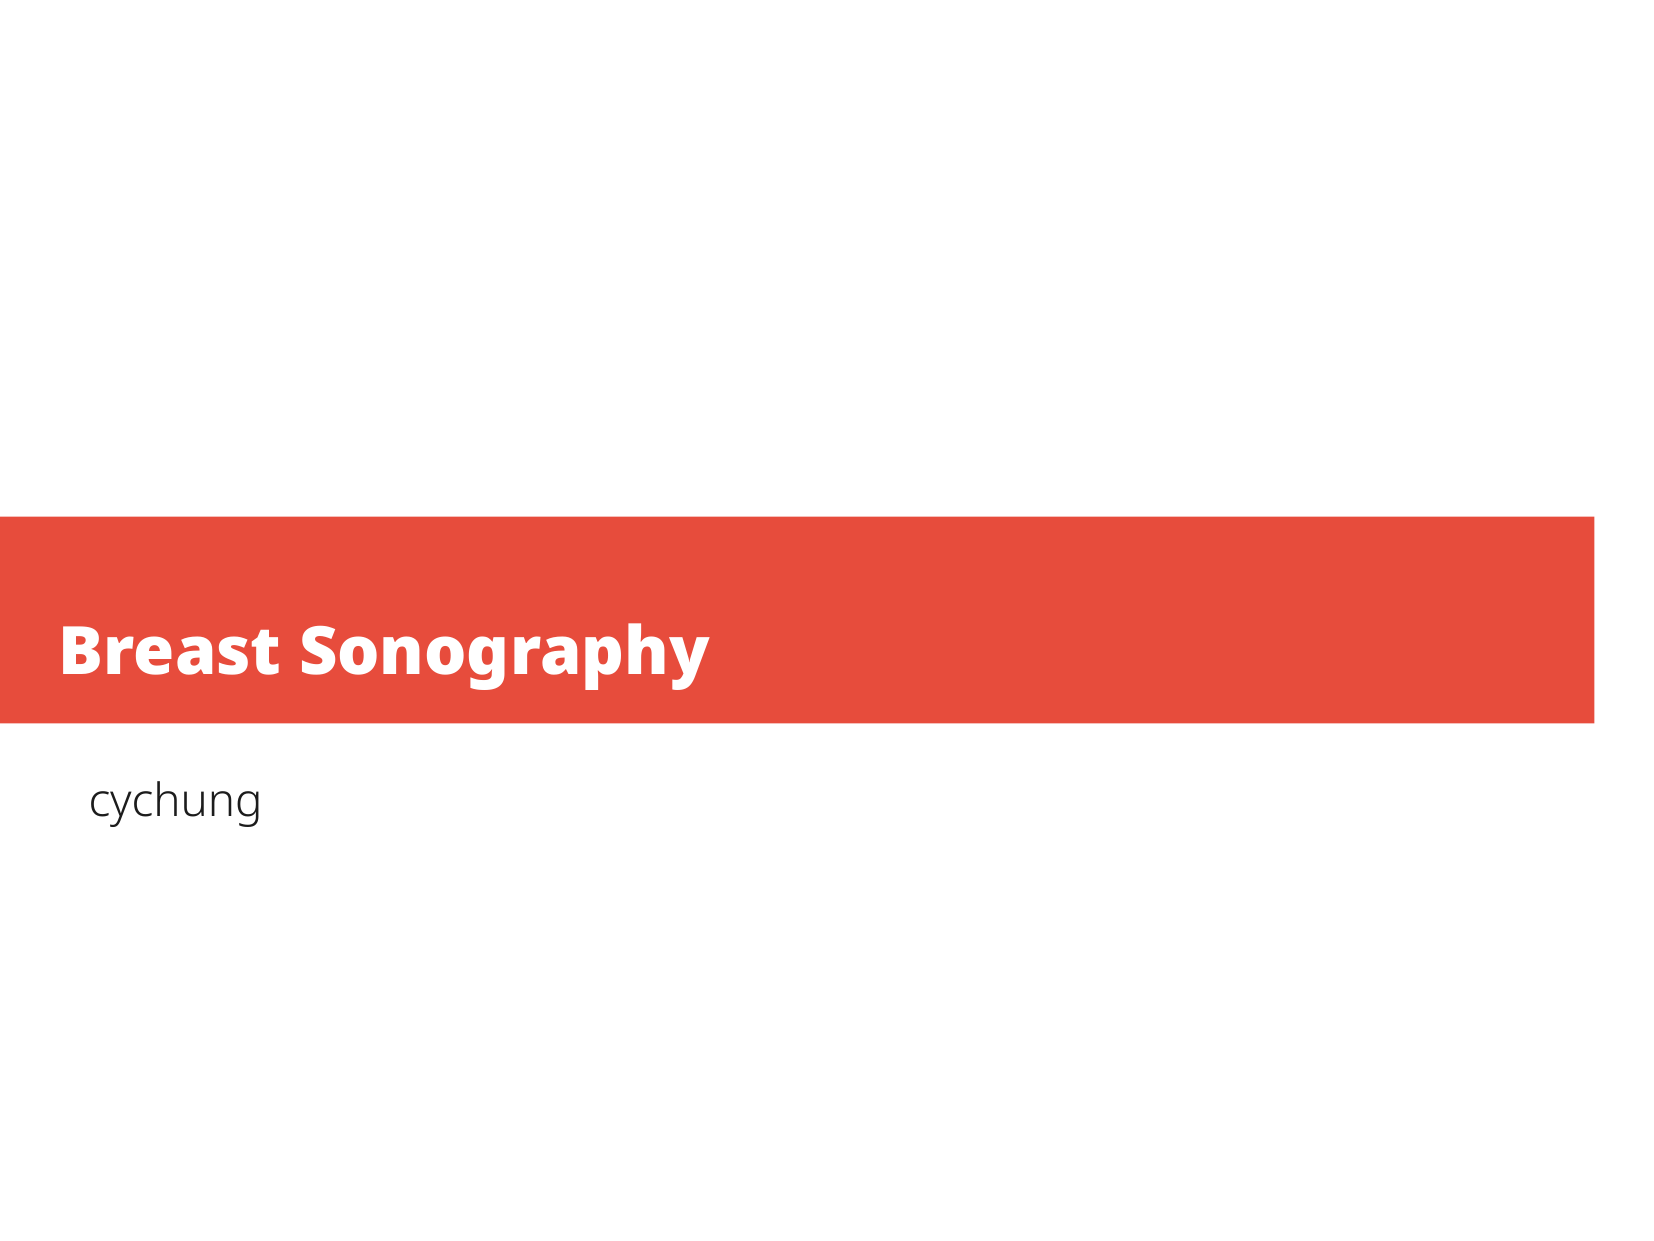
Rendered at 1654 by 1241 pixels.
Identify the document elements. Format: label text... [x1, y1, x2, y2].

title Breast Sonography [59, 546, 1595, 694]
subtitle cychung [88, 767, 1595, 1182]
